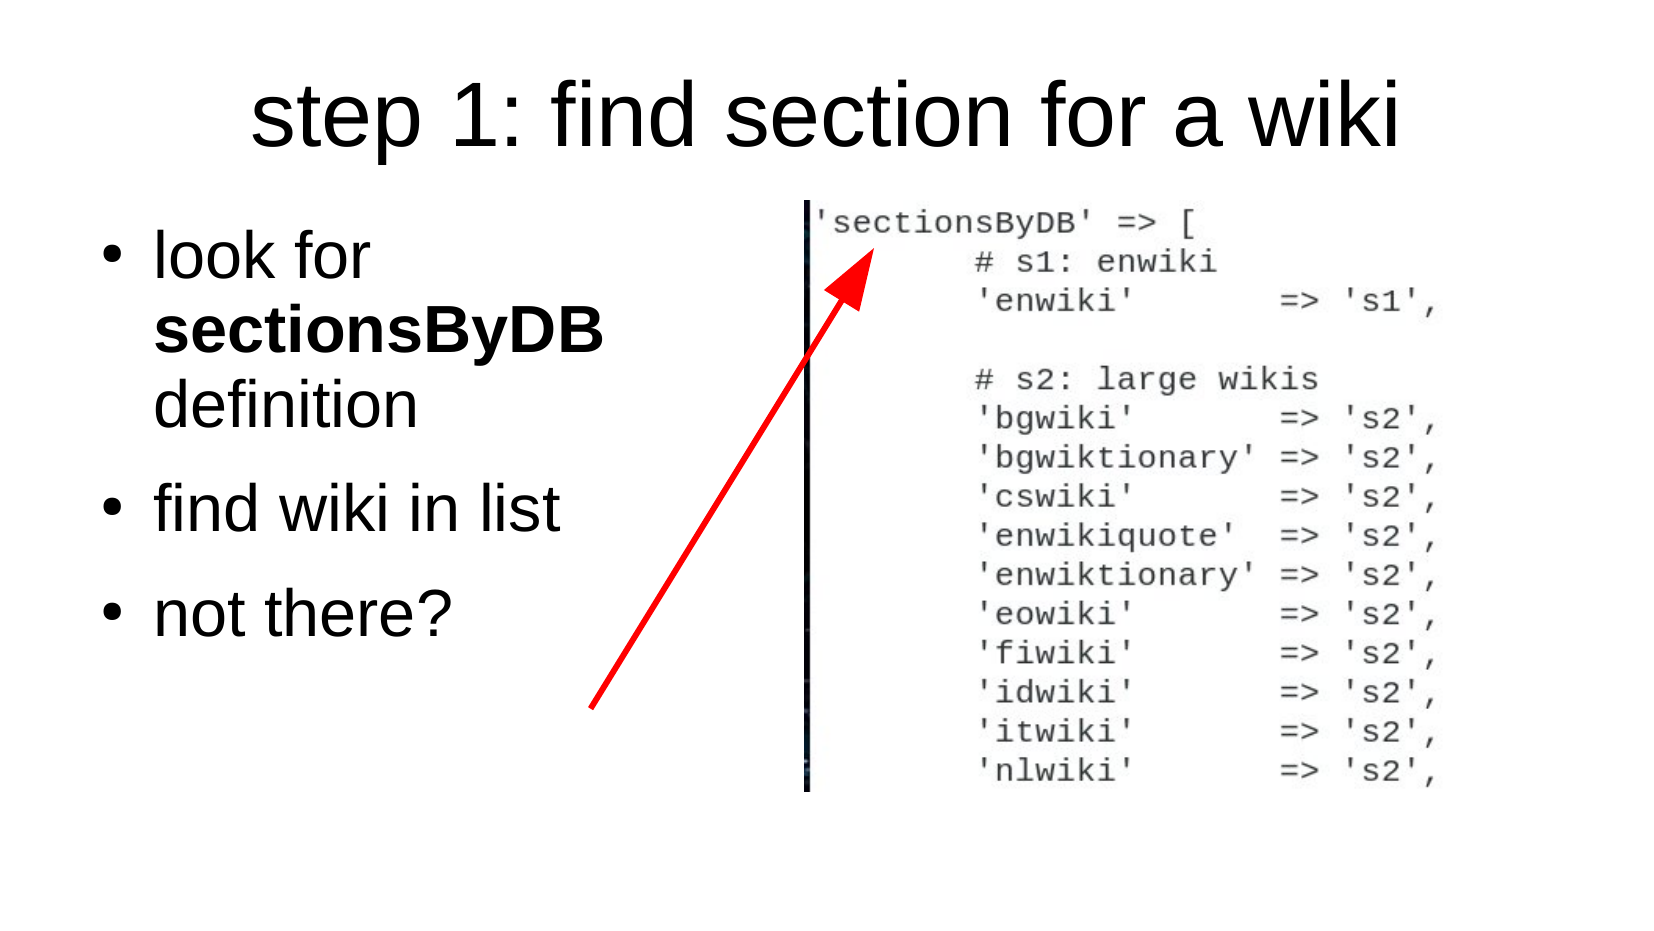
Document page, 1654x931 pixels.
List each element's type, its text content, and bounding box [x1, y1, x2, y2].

picture [804, 200, 1477, 792]
list look for sectionsByDB definition find wiki in list not there? [82, 217, 804, 758]
title step 1: find section for a wiki [82, 37, 1571, 193]
